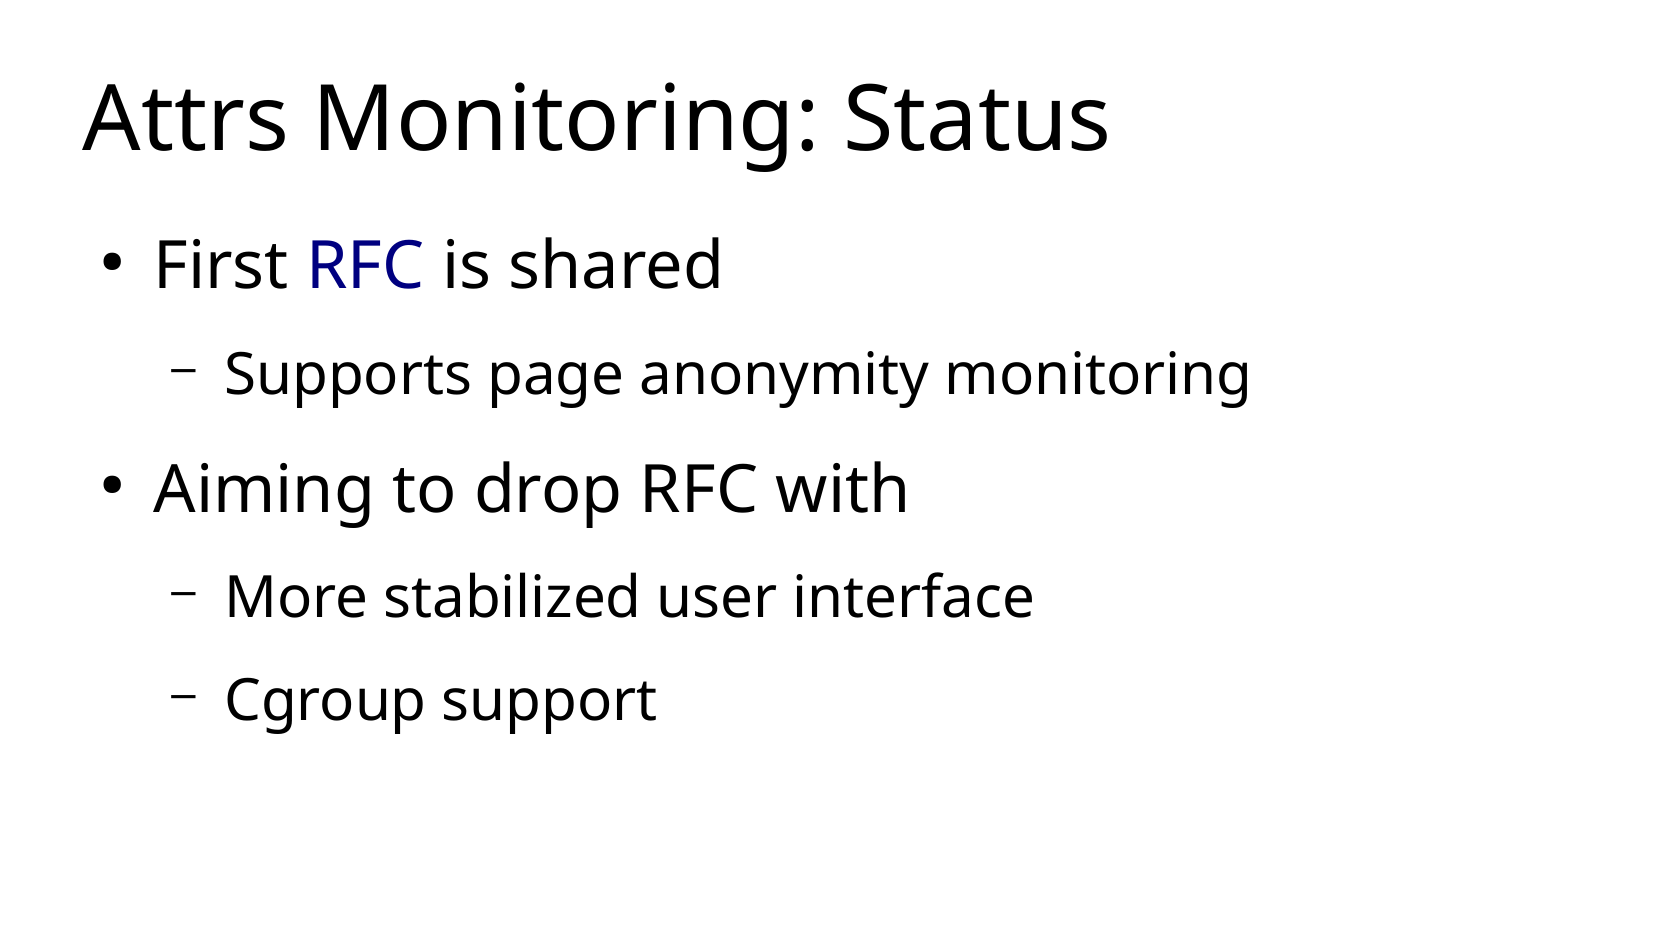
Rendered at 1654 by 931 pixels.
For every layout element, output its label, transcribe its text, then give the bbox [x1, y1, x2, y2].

list First RFC is shared Supports page anonymity monitoring Aiming to drop RFC with More stabilized user interface Cgroup support [82, 217, 1571, 758]
title Attrs Monitoring: Status [82, 37, 1571, 193]
